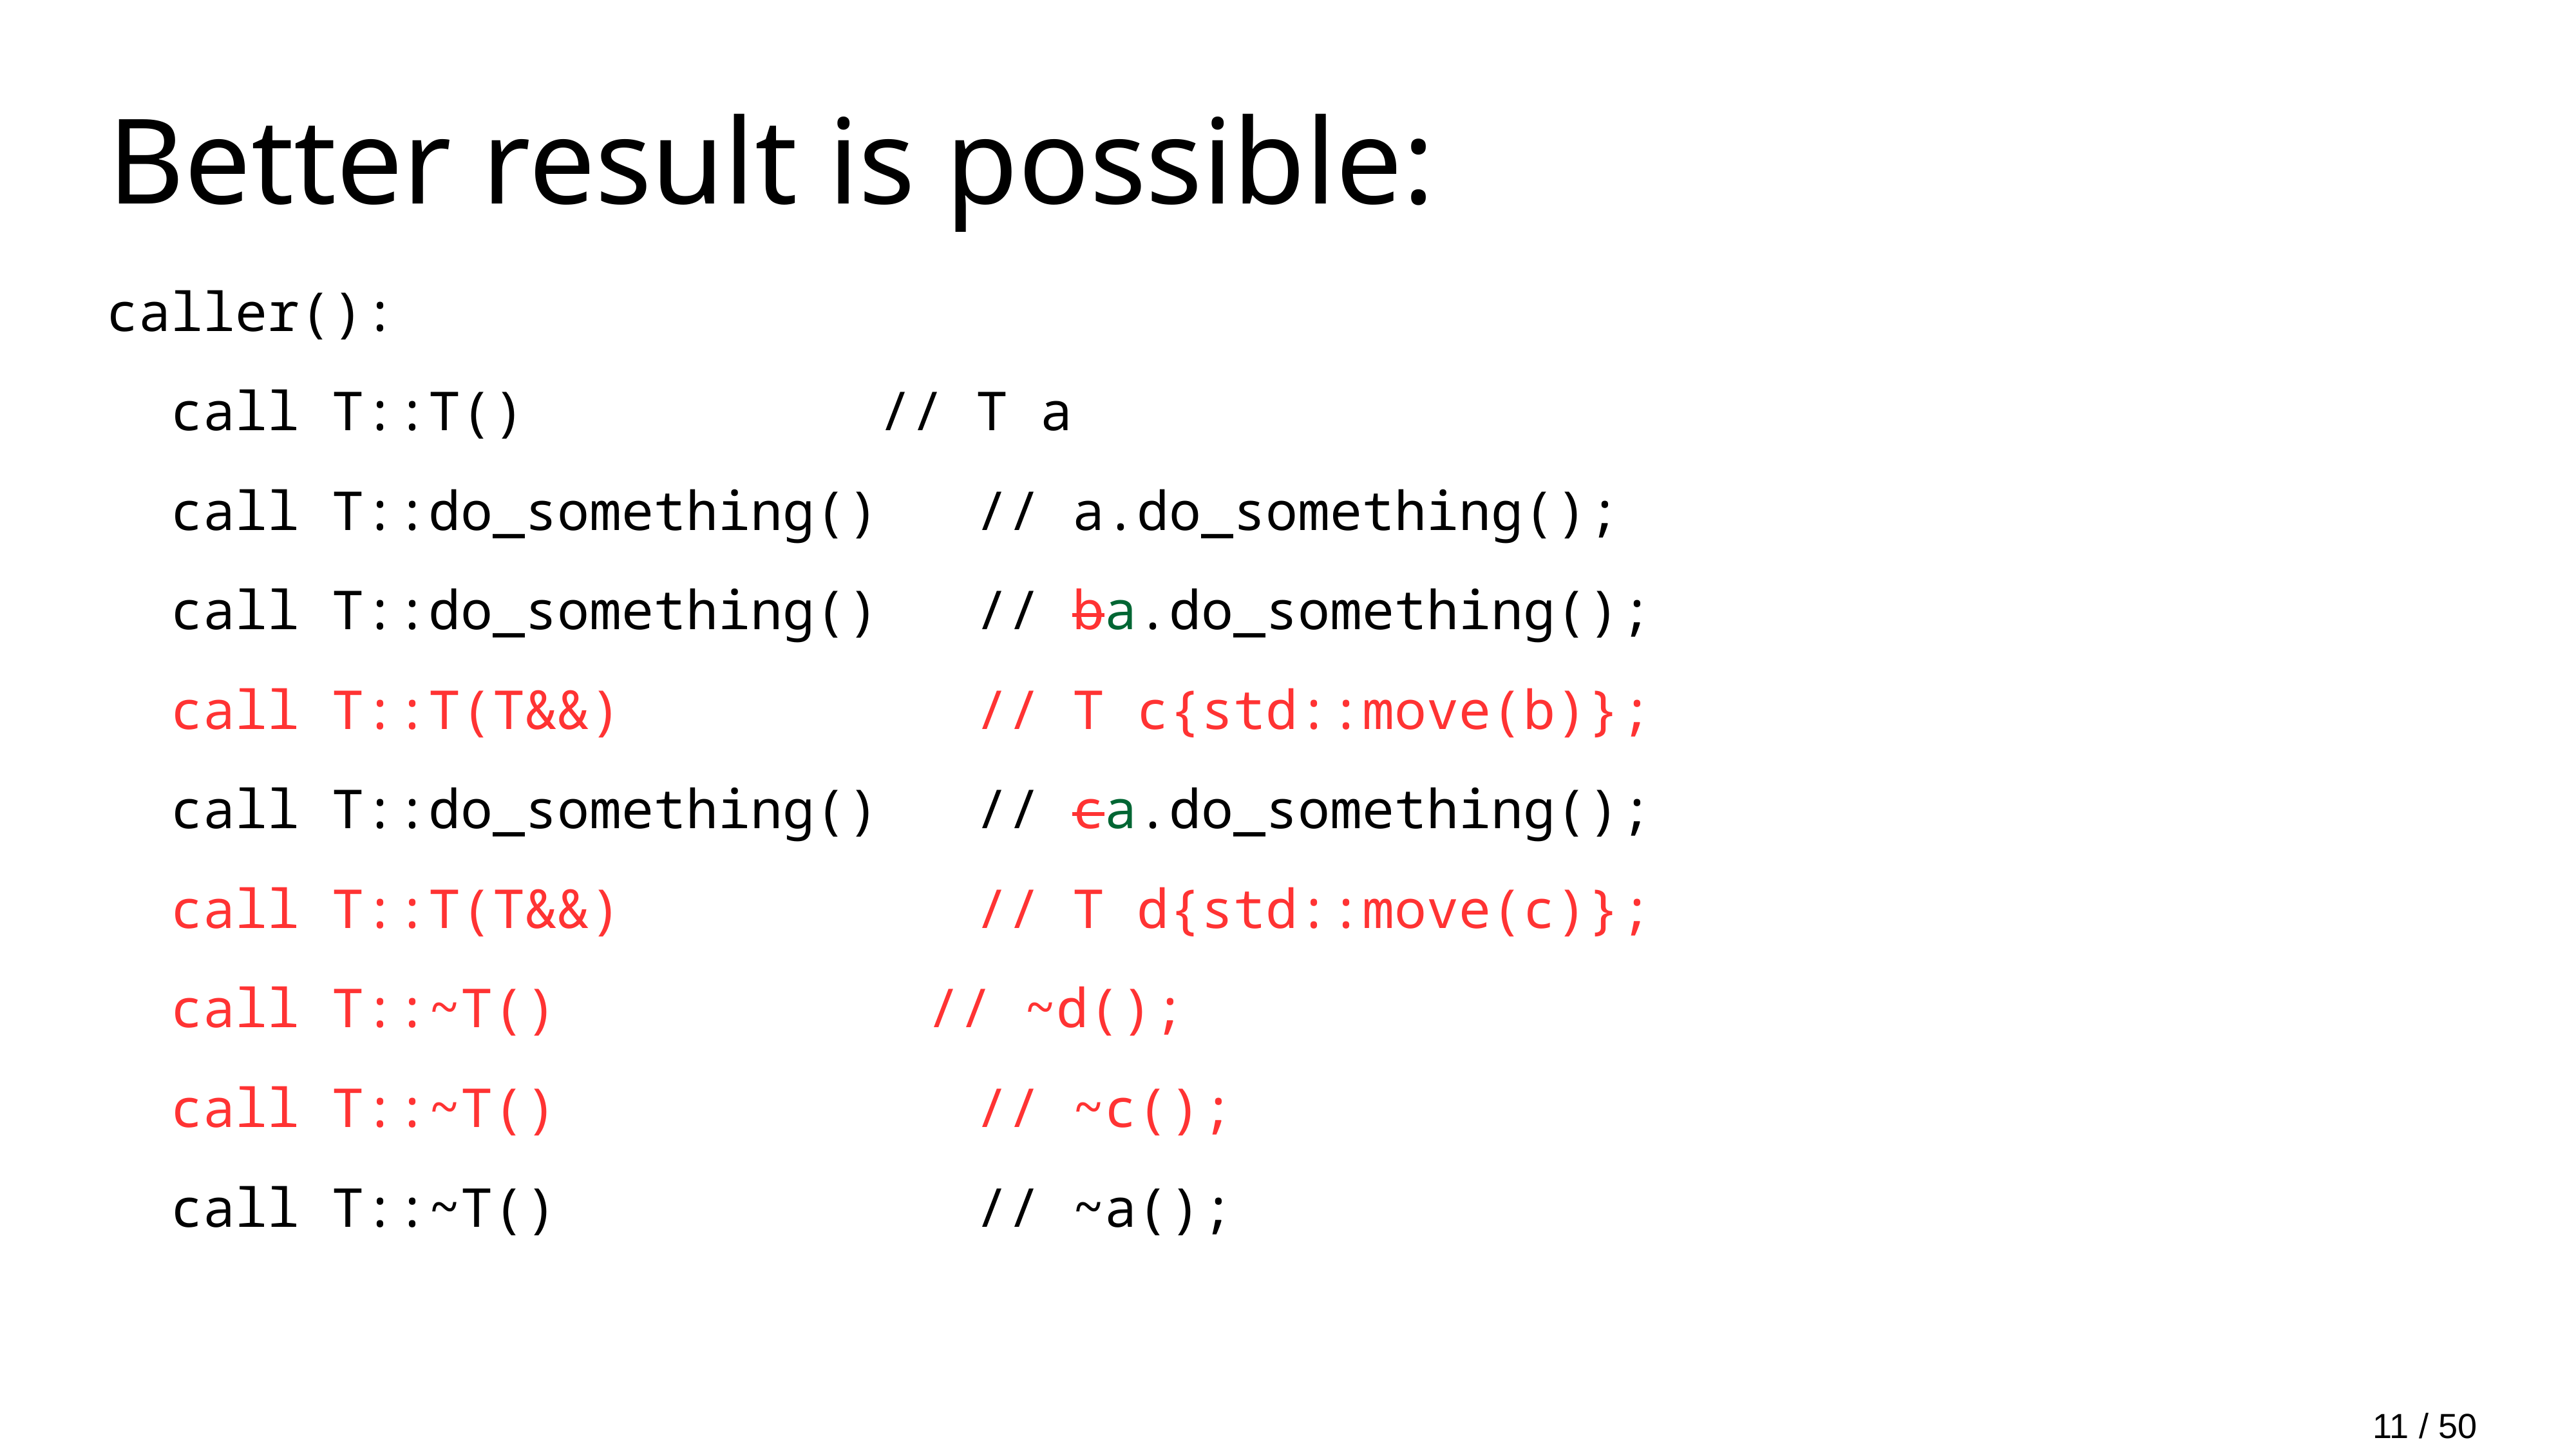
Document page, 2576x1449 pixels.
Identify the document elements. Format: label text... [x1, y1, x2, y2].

title Better result is possible: [108, 80, 2468, 211]
text_box <number> / 50 [2363, 1402, 2576, 1449]
list caller(): call T::T() // T a call T::do_something() // a.do_something(); call T::do_something() // ba.do_something(); call T::T(T&&) // T c{std::move(b)}; call T::do_something() // ca.do_something(); call T::T(T&&) // T d{std::move(c)}; call T::~T() // ~d(); call T::~T() // ~c(); call T::~T() // ~a(); [0, 211, 2576, 1366]
